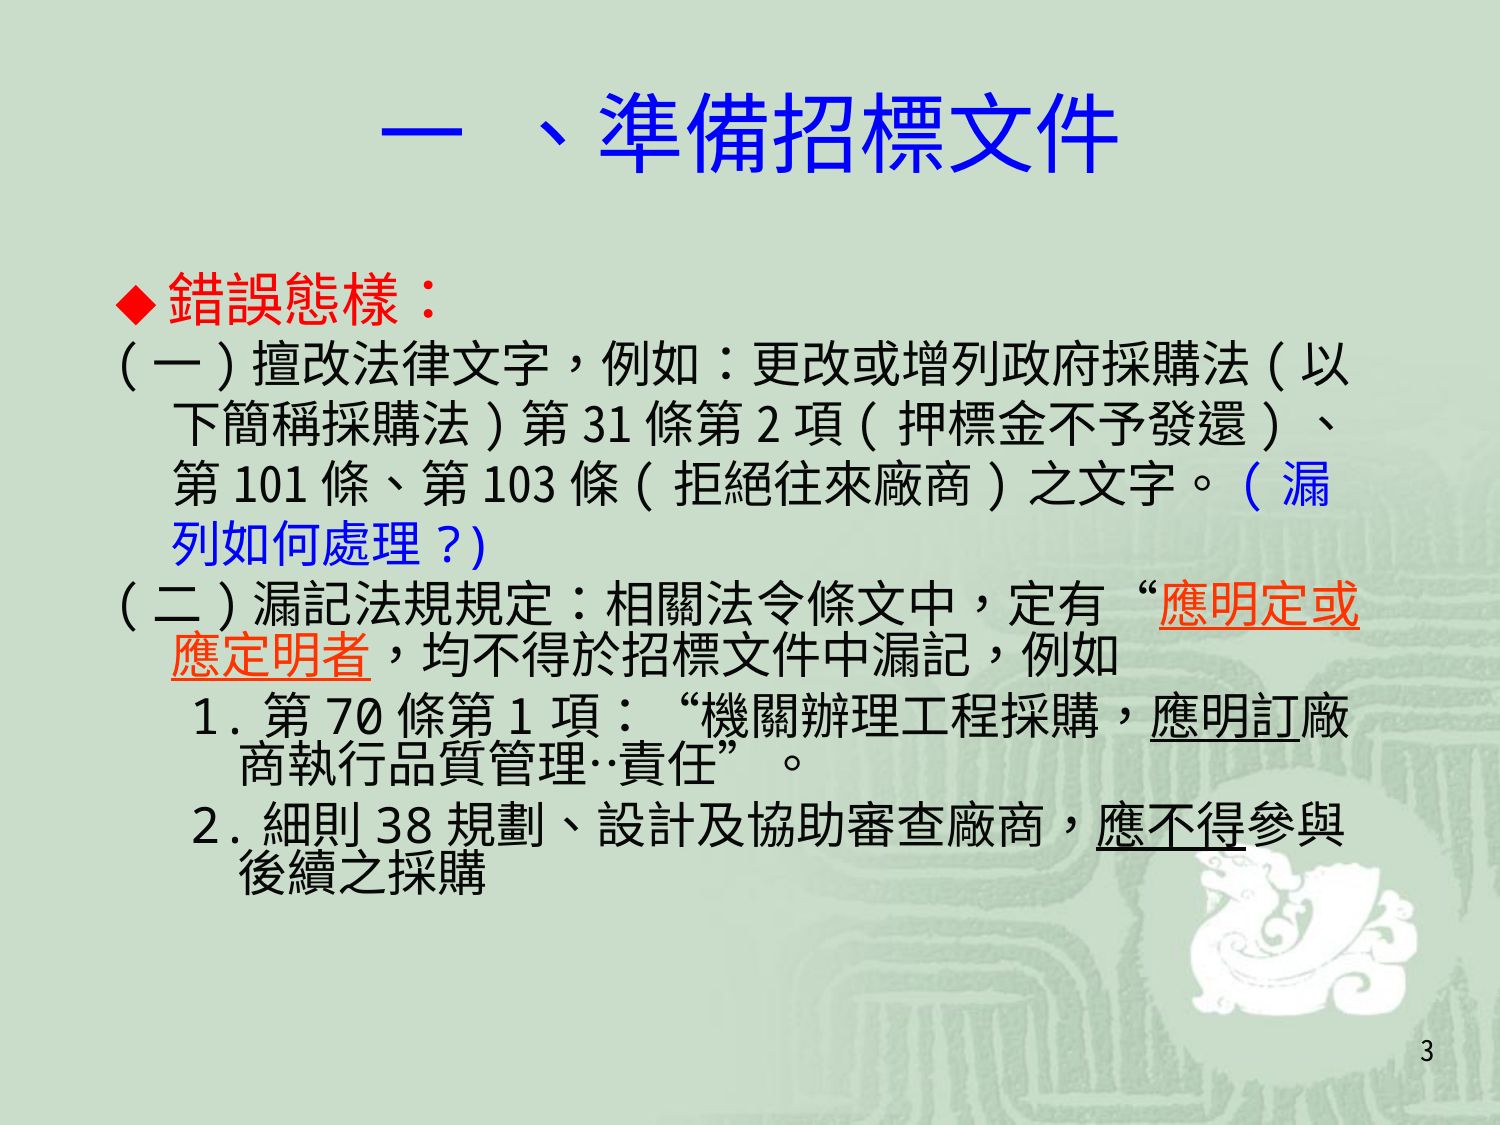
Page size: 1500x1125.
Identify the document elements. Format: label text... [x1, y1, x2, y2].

list ◆錯誤態樣： (一)擅改法律文字，例如：更改或增列政府採購法(以下簡稱採購法)第31條第2項(押標金不予發還)、第101條、第103條(拒絕往來廠商)之文字。(漏列如何處理?) (二)漏記法規規定：相關法令條文中，定有“應明定或應定明者，均不得於招標文件中漏記，例如 1.第70條第1項：“機關辦理工程採購，應明訂廠商執行品質管理…責任”。 2.細則38規劃、設計及協助審查廠商，應不得參與後續之採購 [100, 255, 1376, 1008]
text_box <編號> [1074, 1024, 1451, 1103]
title 一 、準備招標文件 [49, 37, 1451, 225]
picture [0, 0, 1500, 1125]
